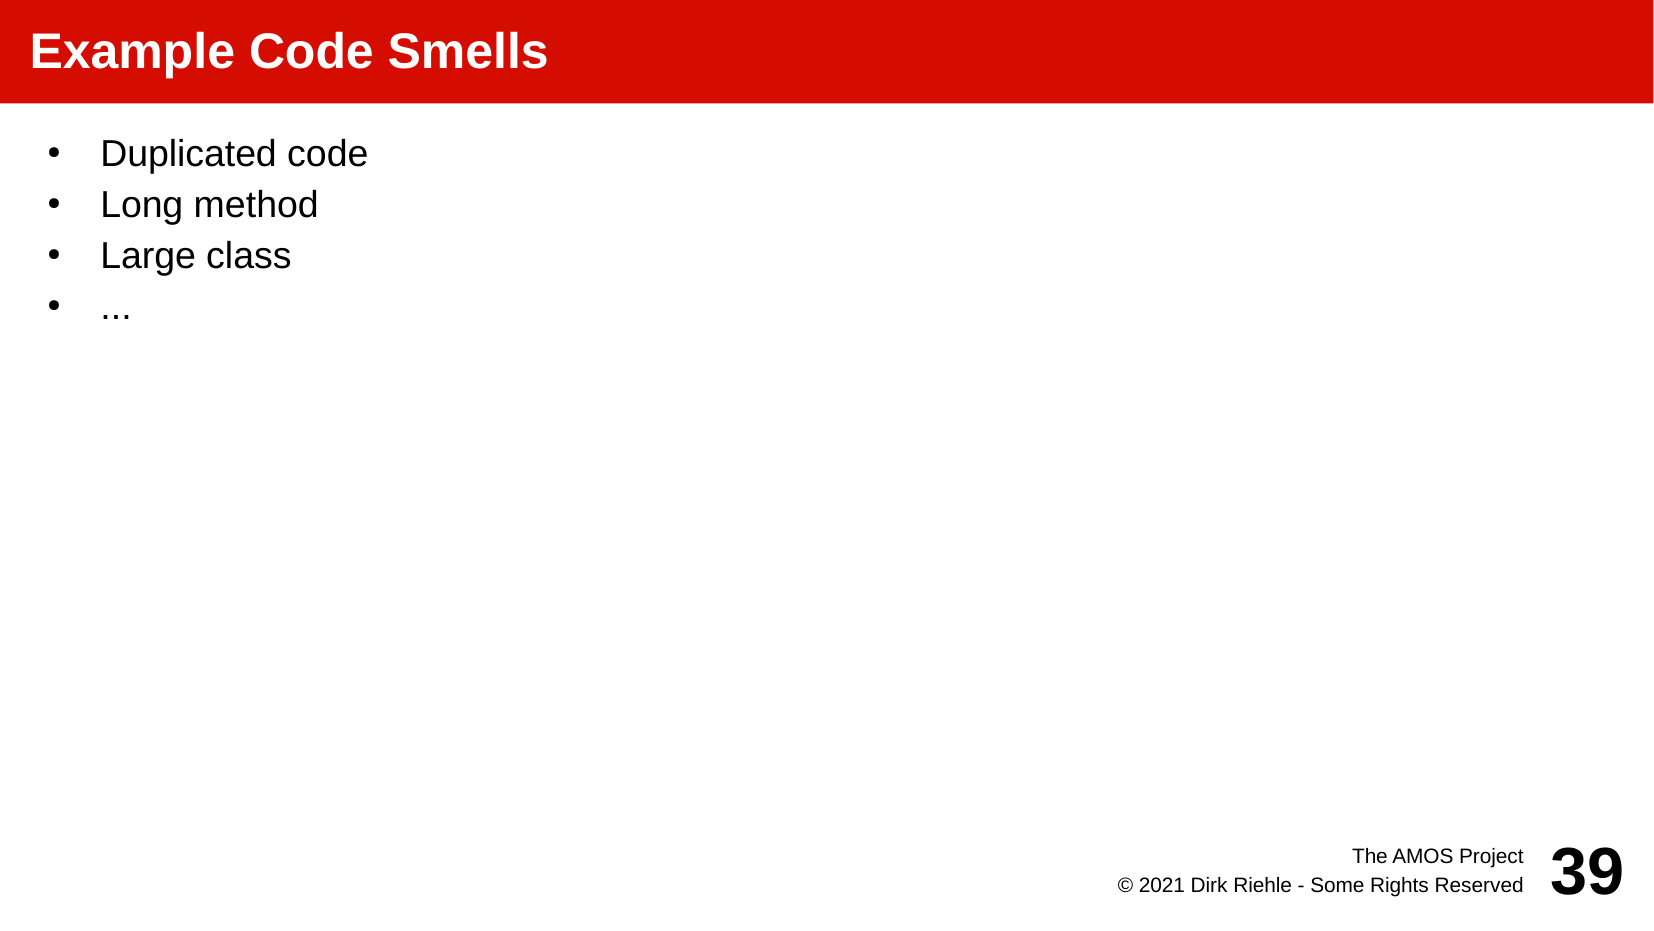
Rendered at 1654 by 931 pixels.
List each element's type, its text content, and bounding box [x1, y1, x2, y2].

list Duplicated code Long method Large class ... [29, 132, 1625, 813]
title Example Code Smells [0, 0, 1654, 104]
